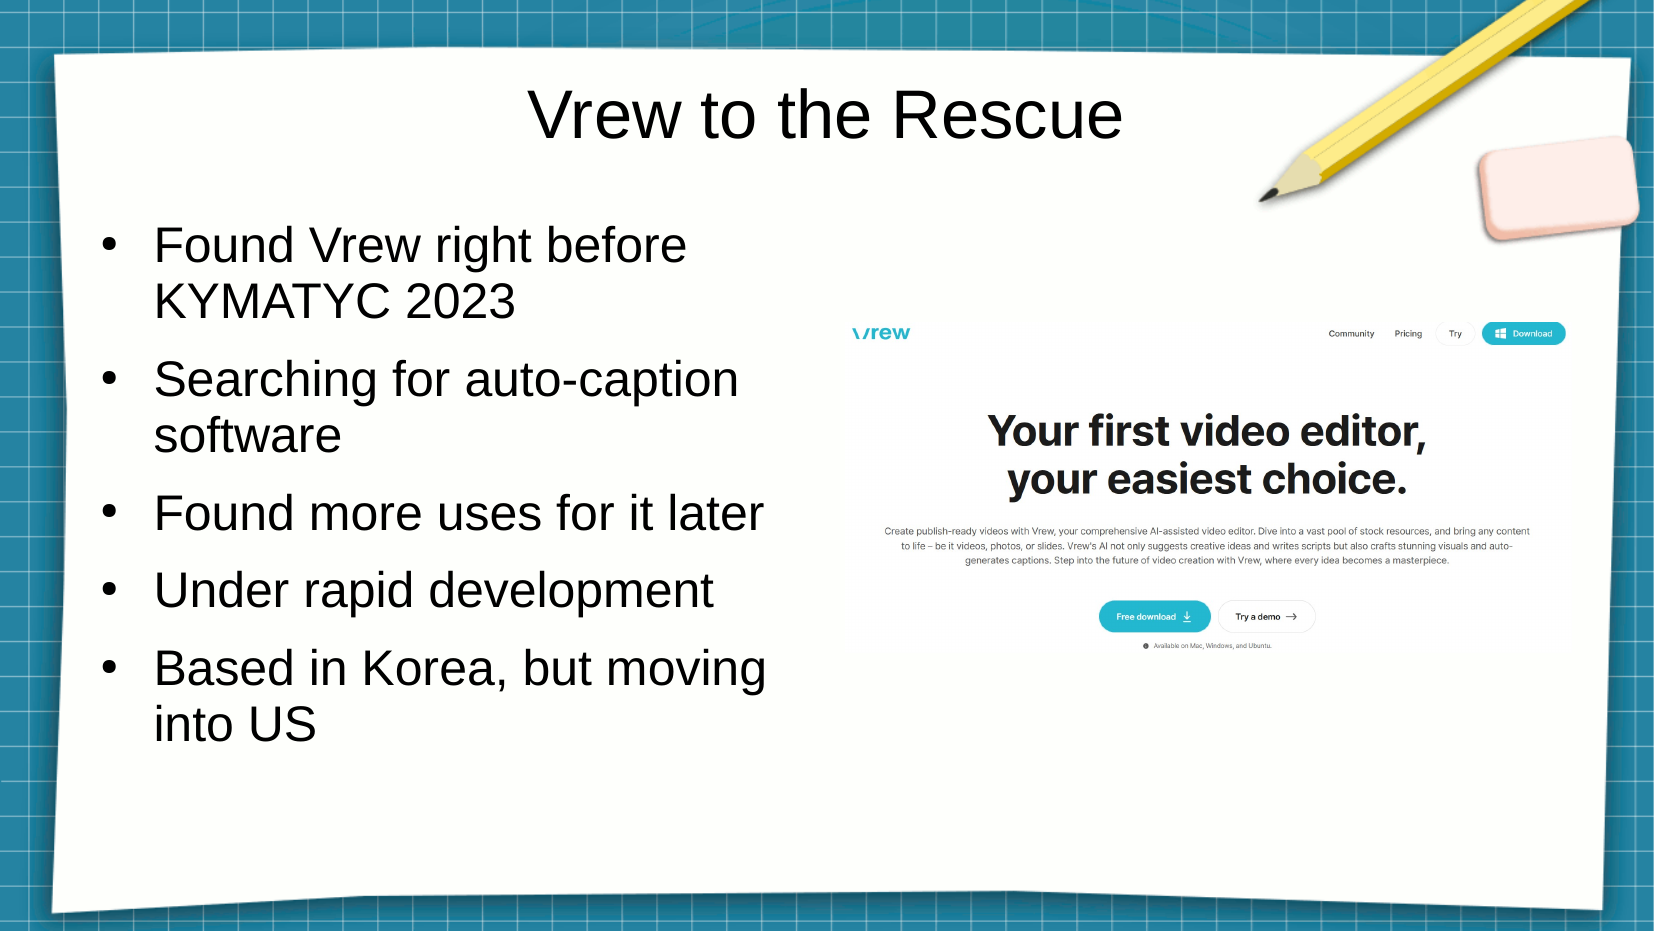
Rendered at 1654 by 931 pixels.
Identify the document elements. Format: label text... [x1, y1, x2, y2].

title Vrew to the Rescue [82, 37, 1571, 193]
picture [0, 0, 1654, 931]
list Found Vrew right before KYMATYC 2023 Searching for auto-caption software Found more uses for it later Under rapid development Based in Korea, but moving into US [82, 217, 809, 758]
